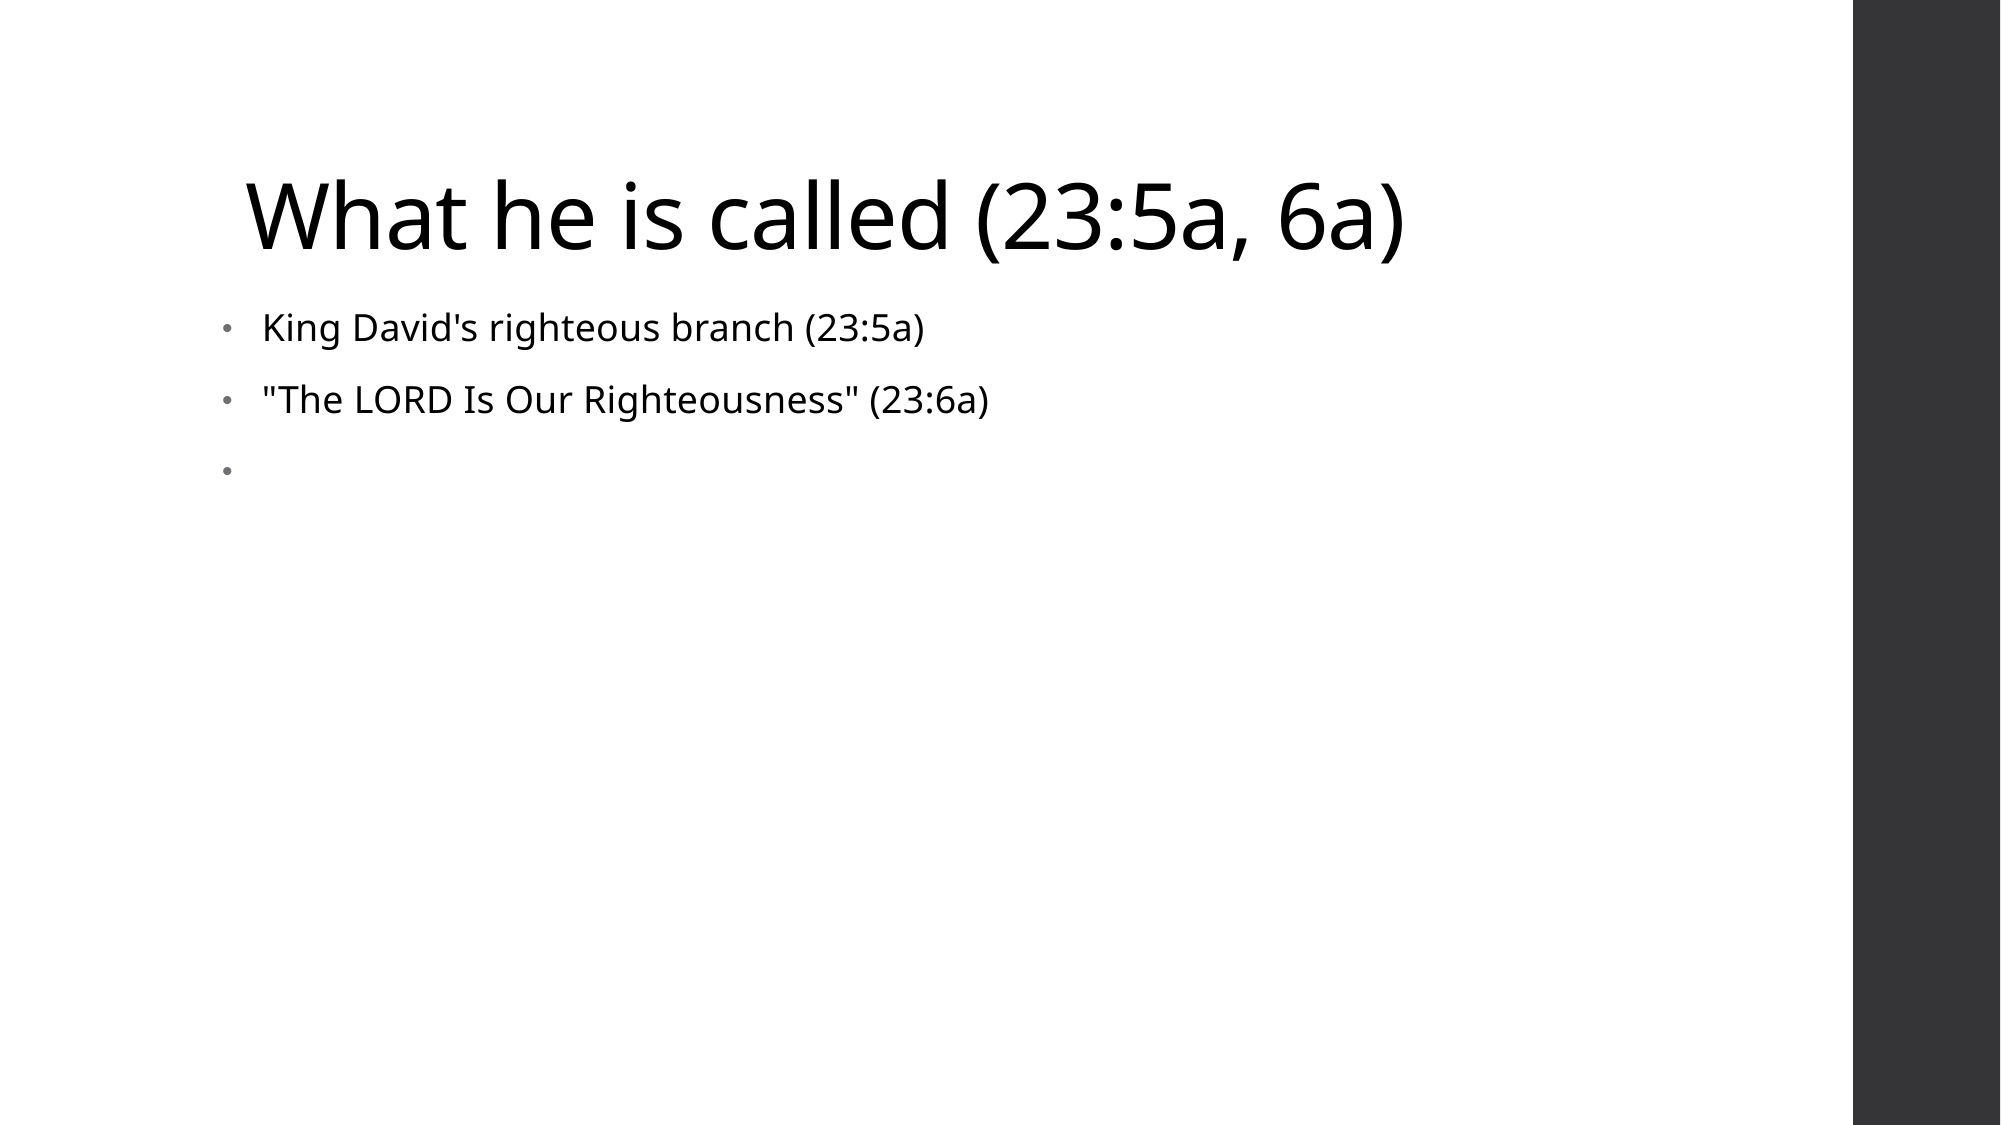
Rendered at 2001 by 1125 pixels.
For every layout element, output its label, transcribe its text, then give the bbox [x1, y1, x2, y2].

list King David's righteous branch (23:5a) "The LORD Is Our Righteousness" (23:6a) [206, 299, 1617, 1014]
title What he is called (23:5a, 6a) [206, 60, 1797, 278]
